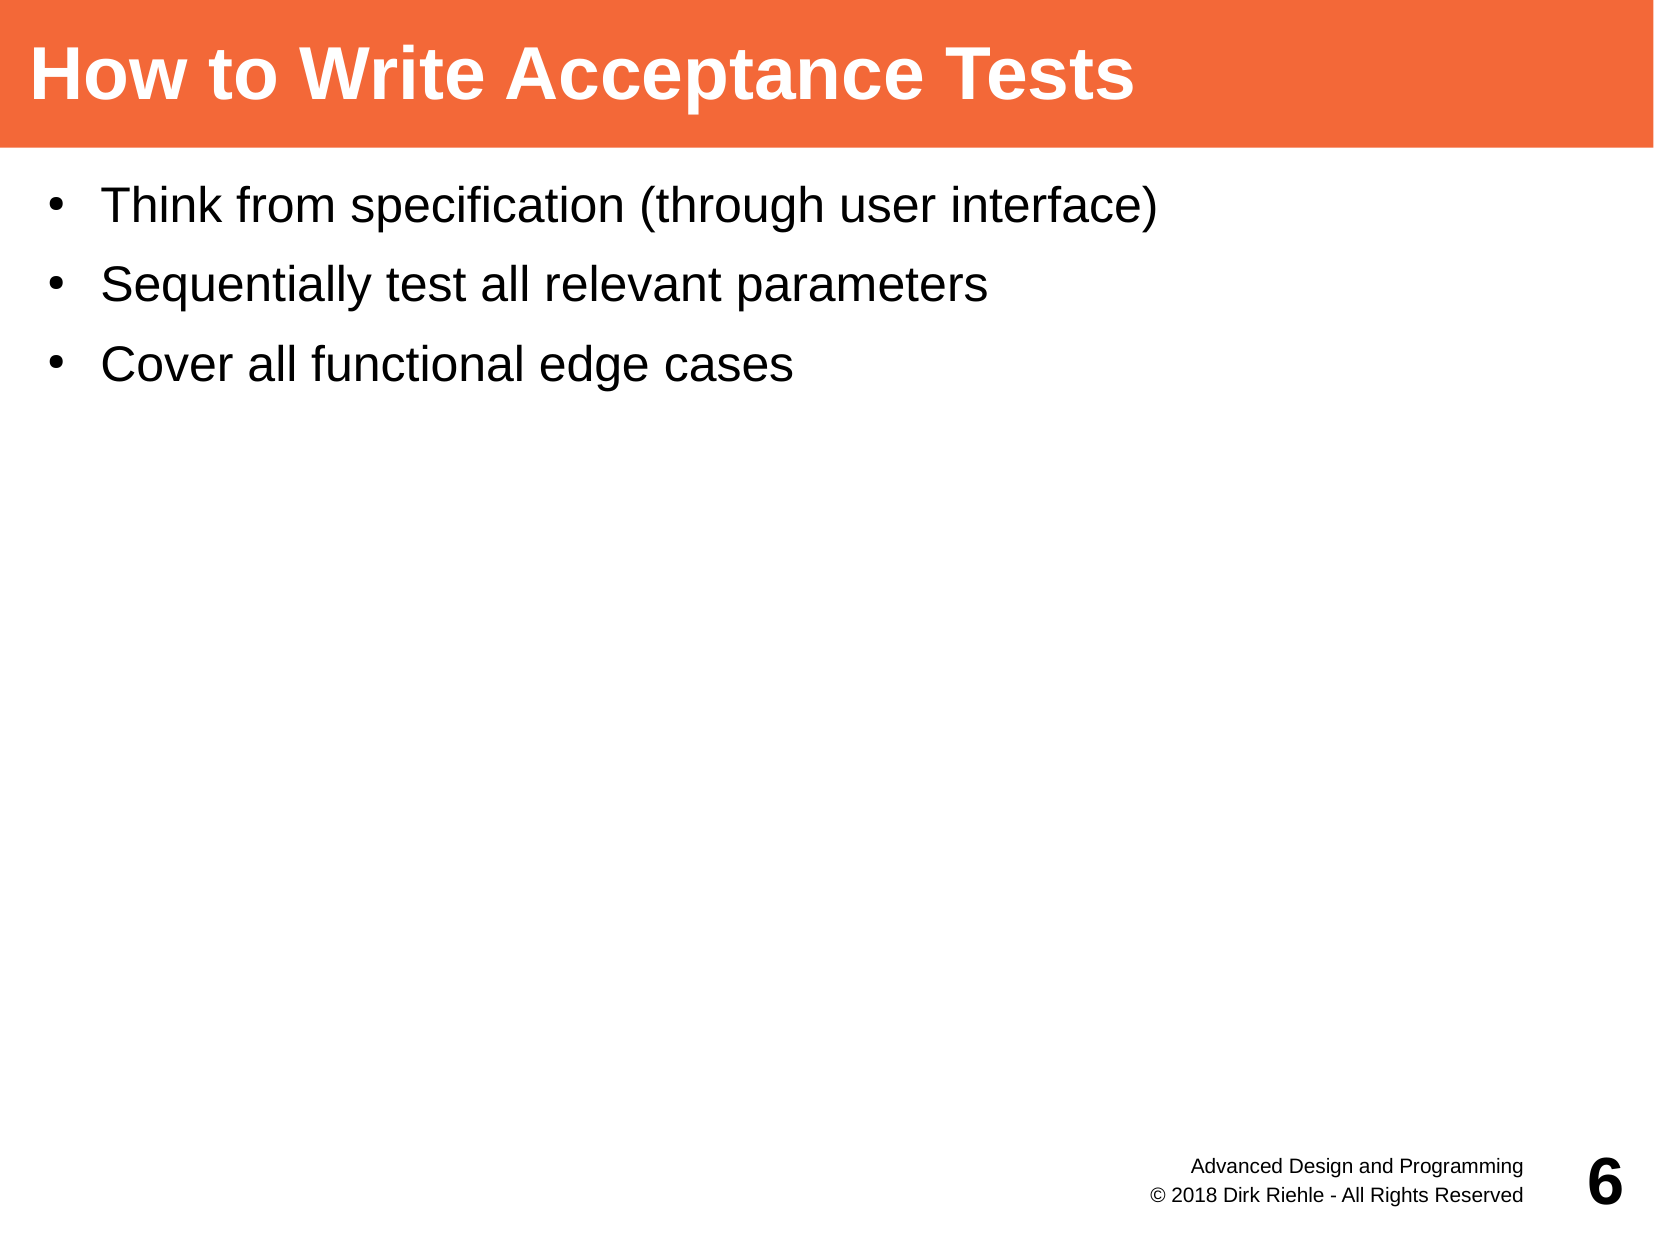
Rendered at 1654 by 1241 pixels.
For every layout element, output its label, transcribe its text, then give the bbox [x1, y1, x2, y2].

title How to Write Acceptance Tests [0, 0, 1654, 148]
list Think from specification (through user interface) Sequentially test all relevant parameters Cover all functional edge cases [29, 177, 1625, 1063]
